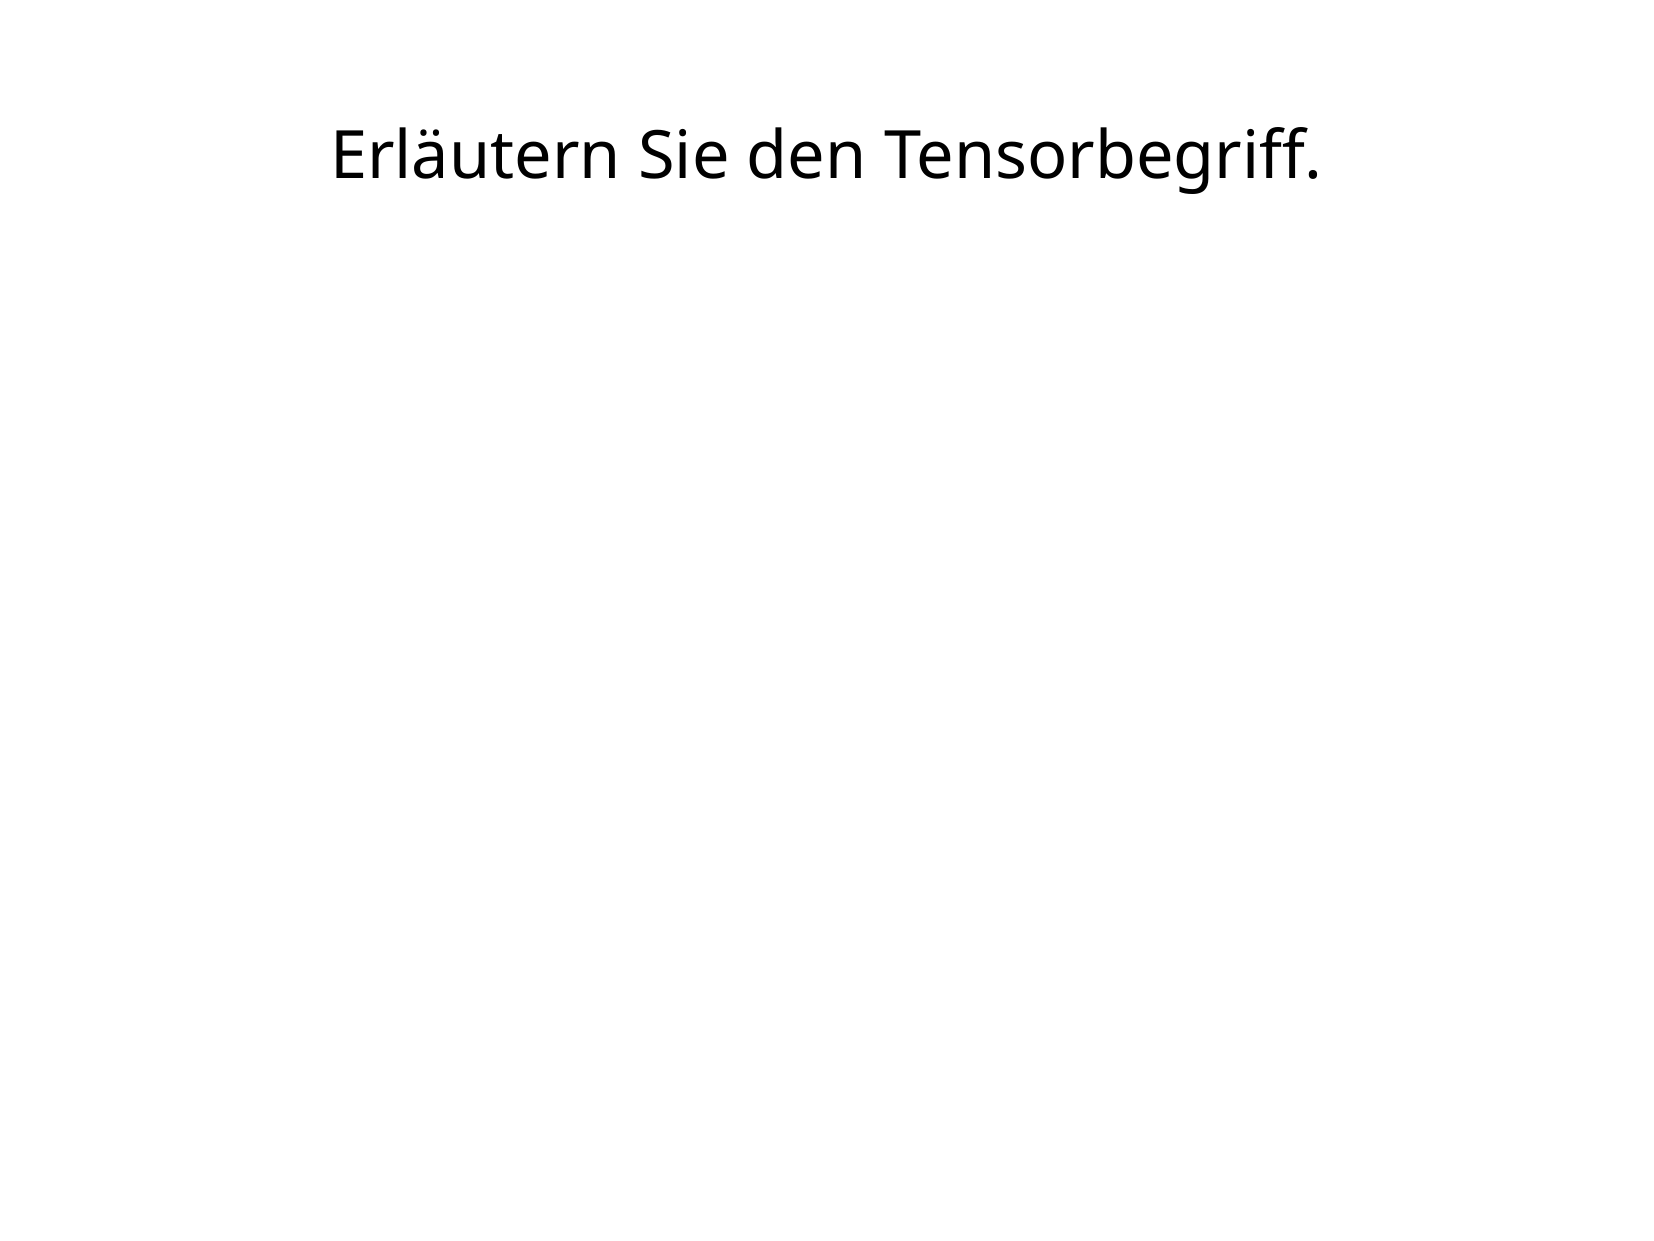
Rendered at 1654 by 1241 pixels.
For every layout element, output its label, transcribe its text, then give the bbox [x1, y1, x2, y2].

title Erläutern Sie den Tensorbegriff. [82, 49, 1571, 257]
